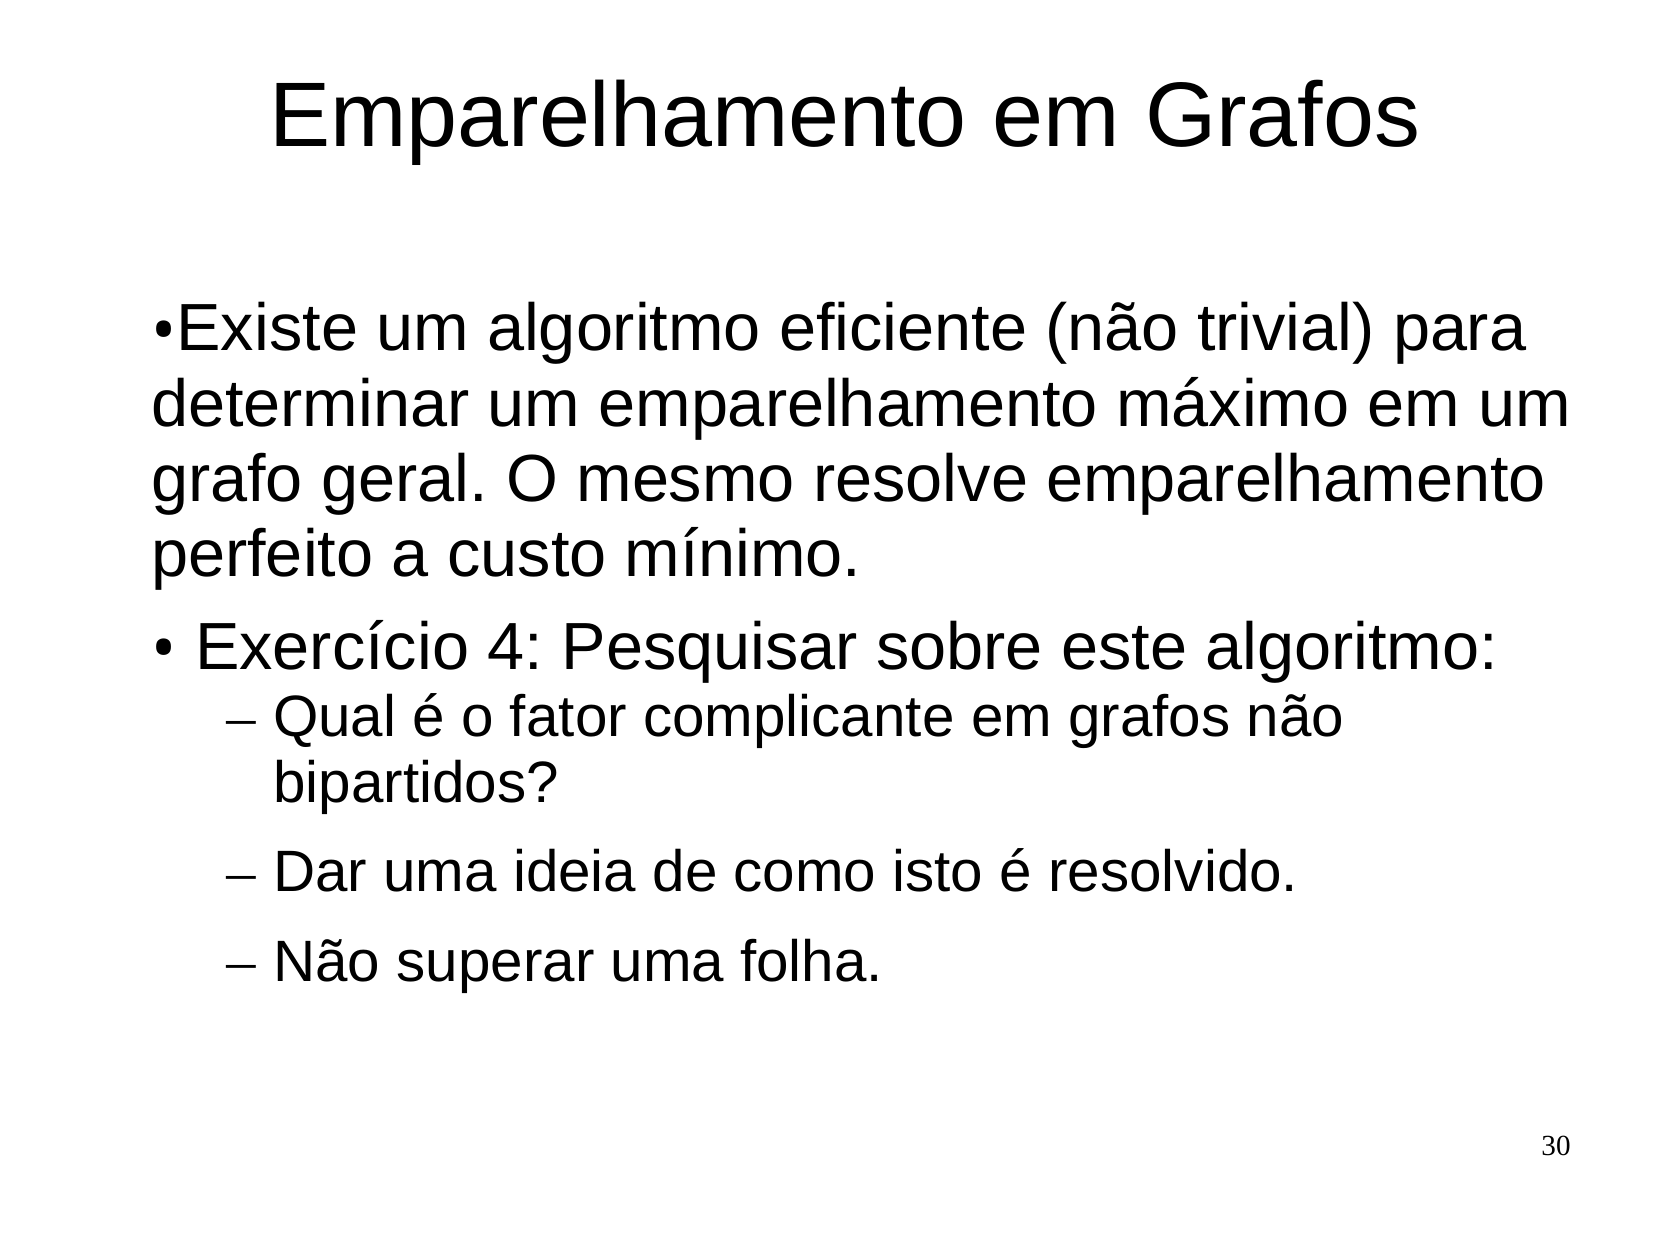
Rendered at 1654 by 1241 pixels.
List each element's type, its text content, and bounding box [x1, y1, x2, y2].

title Emparelhamento em Grafos [261, 0, 1430, 229]
list Existe um algoritmo eficiente (não trivial) para determinar um emparelhamento máximo em um grafo geral. O mesmo resolve emparelhamento perfeito a custo mínimo. Exercício 4: Pesquisar sobre este algoritmo: Qual é o fator complicante em grafos não bipartidos? Dar uma ideia de como isto é resolvido. Não superar uma folha. [151, 289, 1595, 1030]
